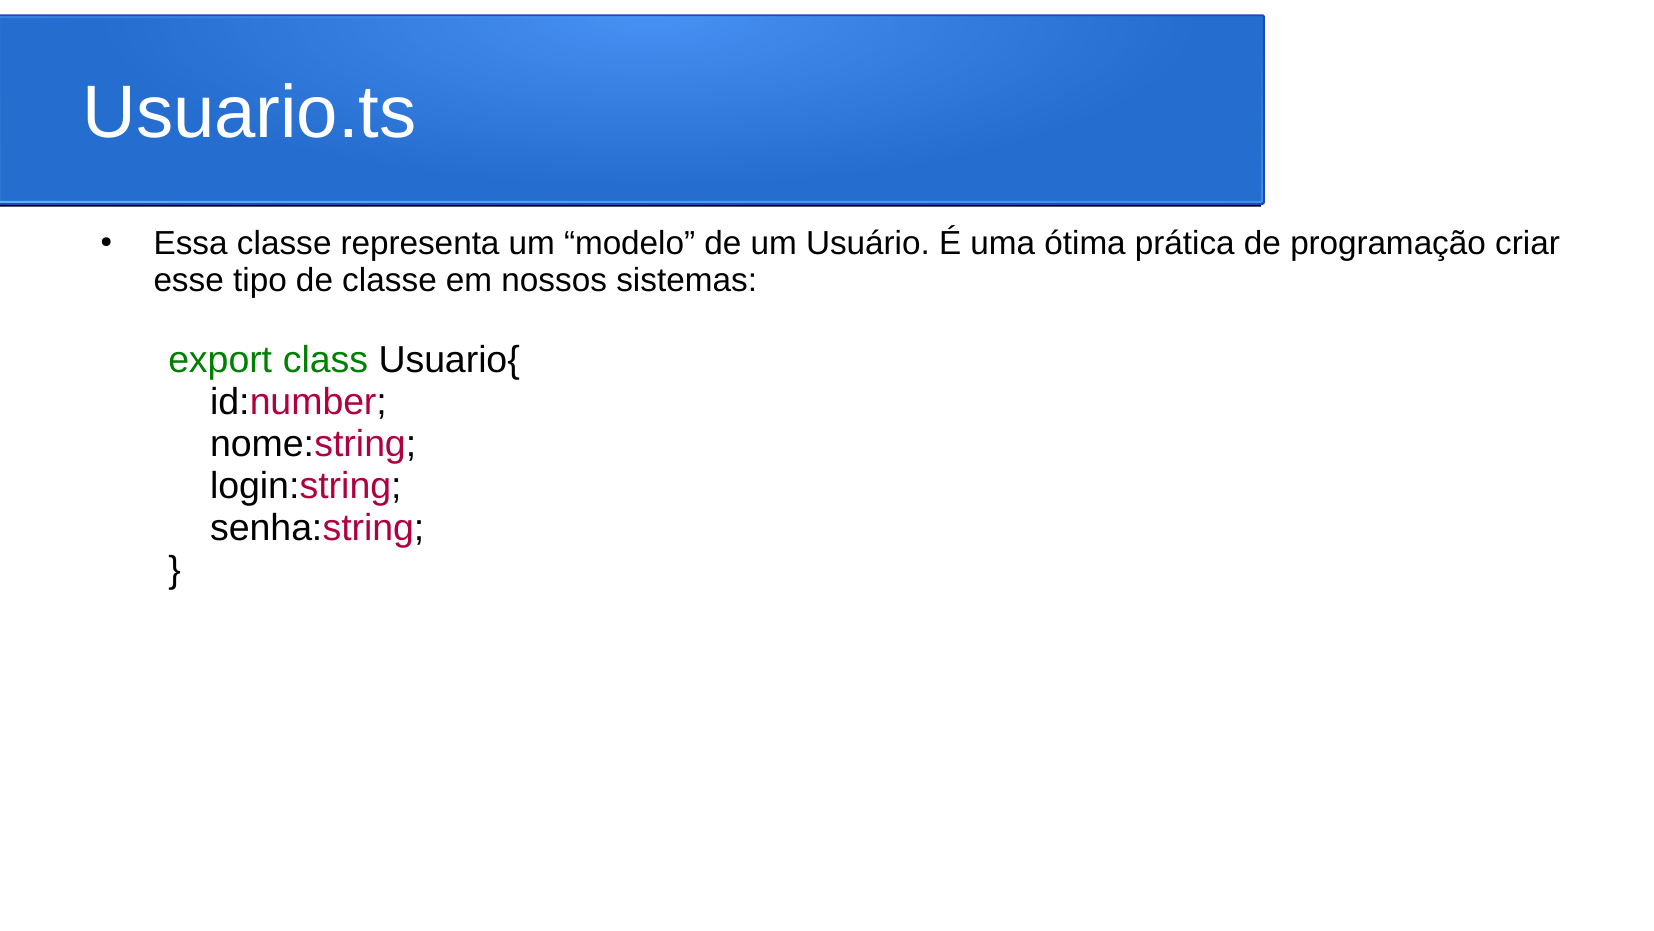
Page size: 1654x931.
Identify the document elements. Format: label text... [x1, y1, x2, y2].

list Essa classe representa um “modelo” de um Usuário. É uma ótima prática de programação criar esse tipo de classe em nossos sistemas: [82, 224, 1571, 764]
text_box export class Usuario{ id:number; nome:string; login:string; senha:string; } [153, 330, 745, 598]
title Usuario.ts [82, 35, 1235, 189]
